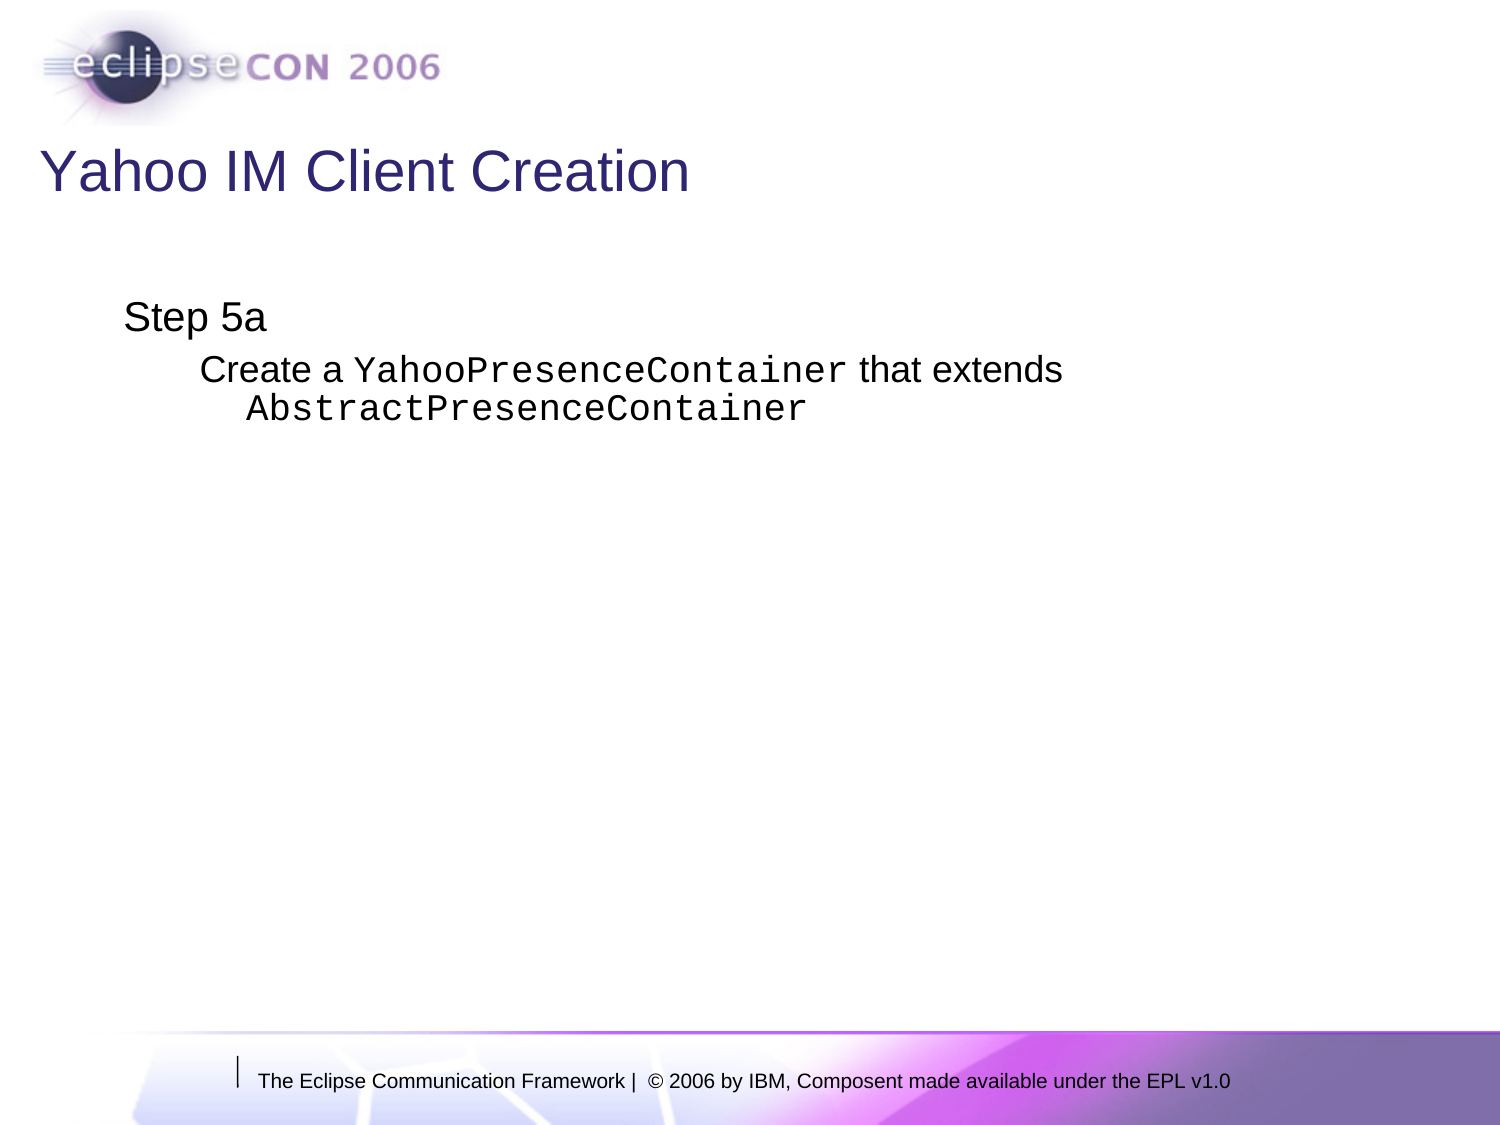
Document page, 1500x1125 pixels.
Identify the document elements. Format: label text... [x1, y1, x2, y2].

picture [0, 1031, 1500, 1125]
picture [31, 10, 1040, 126]
title Yahoo IM Client Creation [25, 142, 1378, 225]
list Step 5a Create a YahooPresenceContainer that extends AbstractPresenceContainer [108, 291, 1378, 932]
